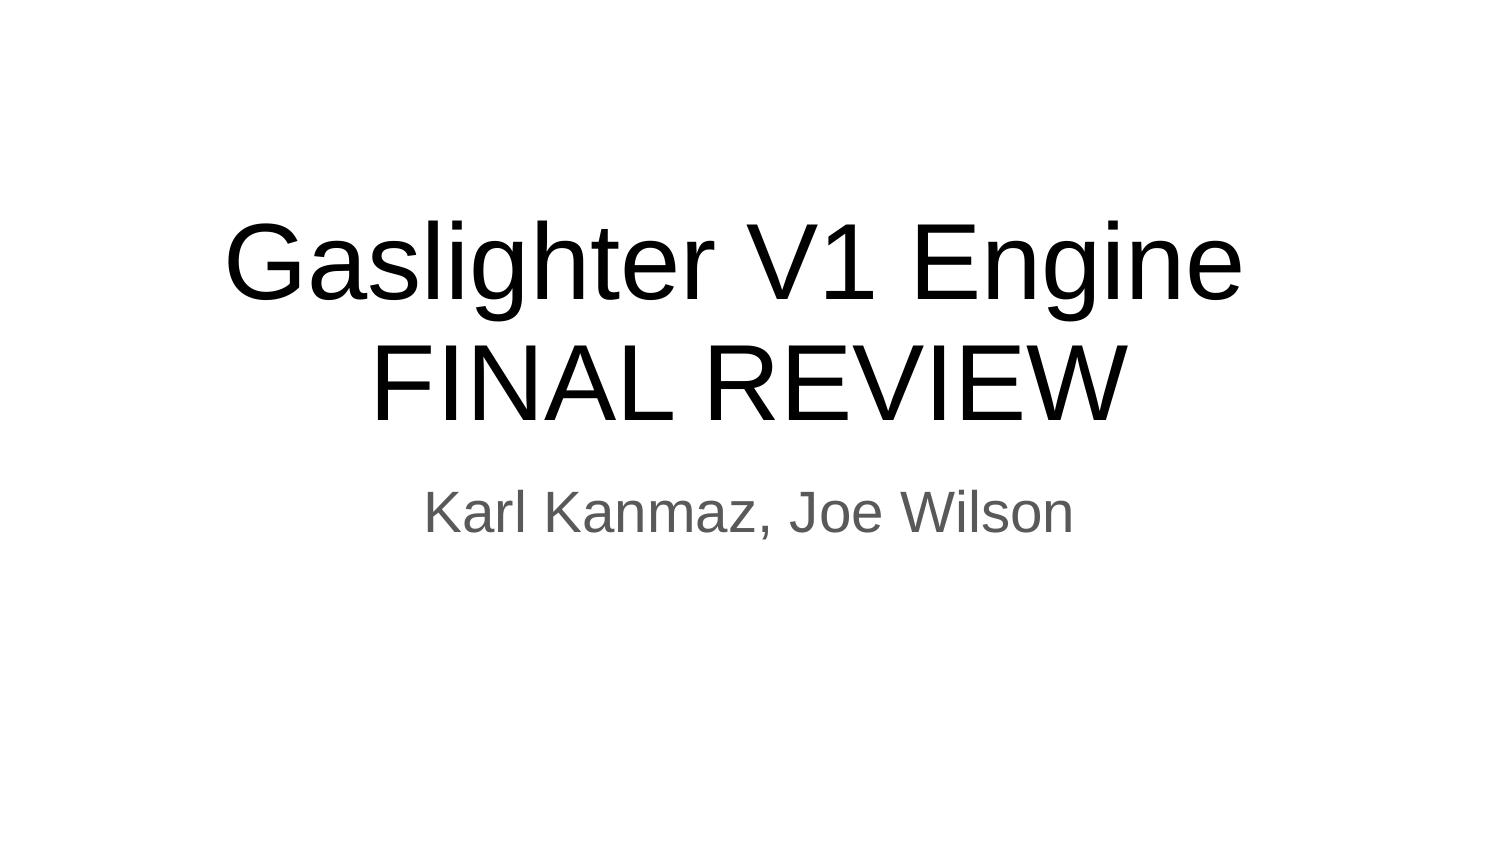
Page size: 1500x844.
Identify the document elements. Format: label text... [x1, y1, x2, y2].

subtitle Karl Kanmaz, Joe Wilson [51, 464, 1449, 595]
title Gaslighter V1 Engine FINAL REVIEW [51, 122, 1449, 459]
